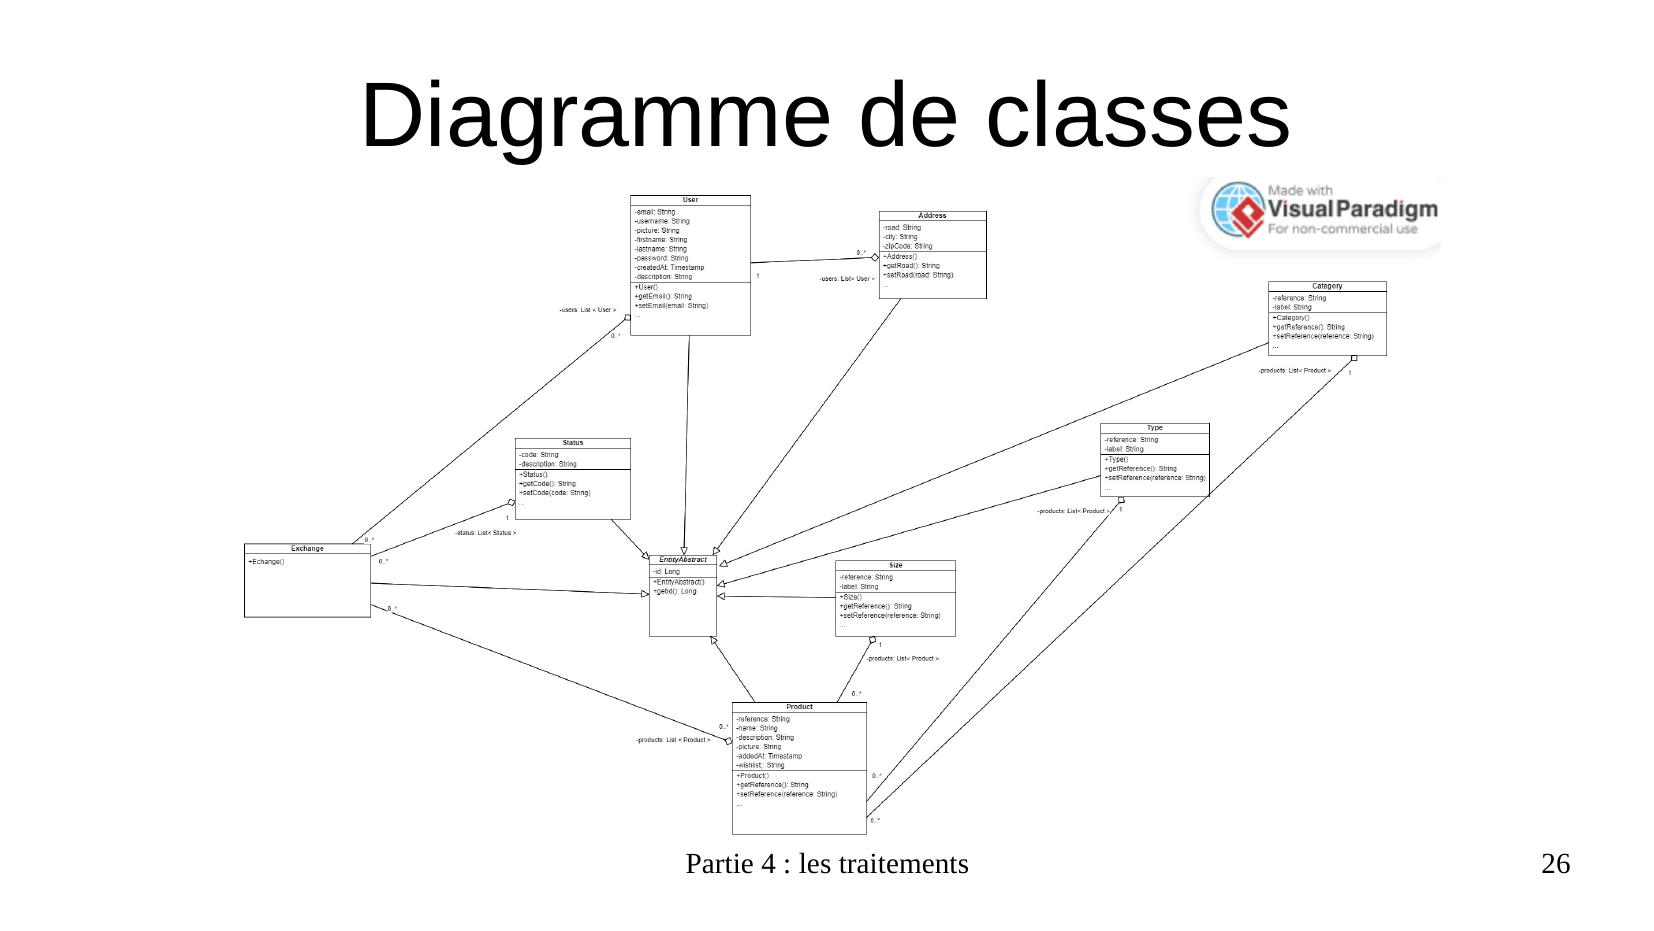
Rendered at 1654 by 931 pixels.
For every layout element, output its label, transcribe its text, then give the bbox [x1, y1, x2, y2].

title Diagramme de classes [82, 37, 1571, 193]
picture [230, 177, 1441, 839]
